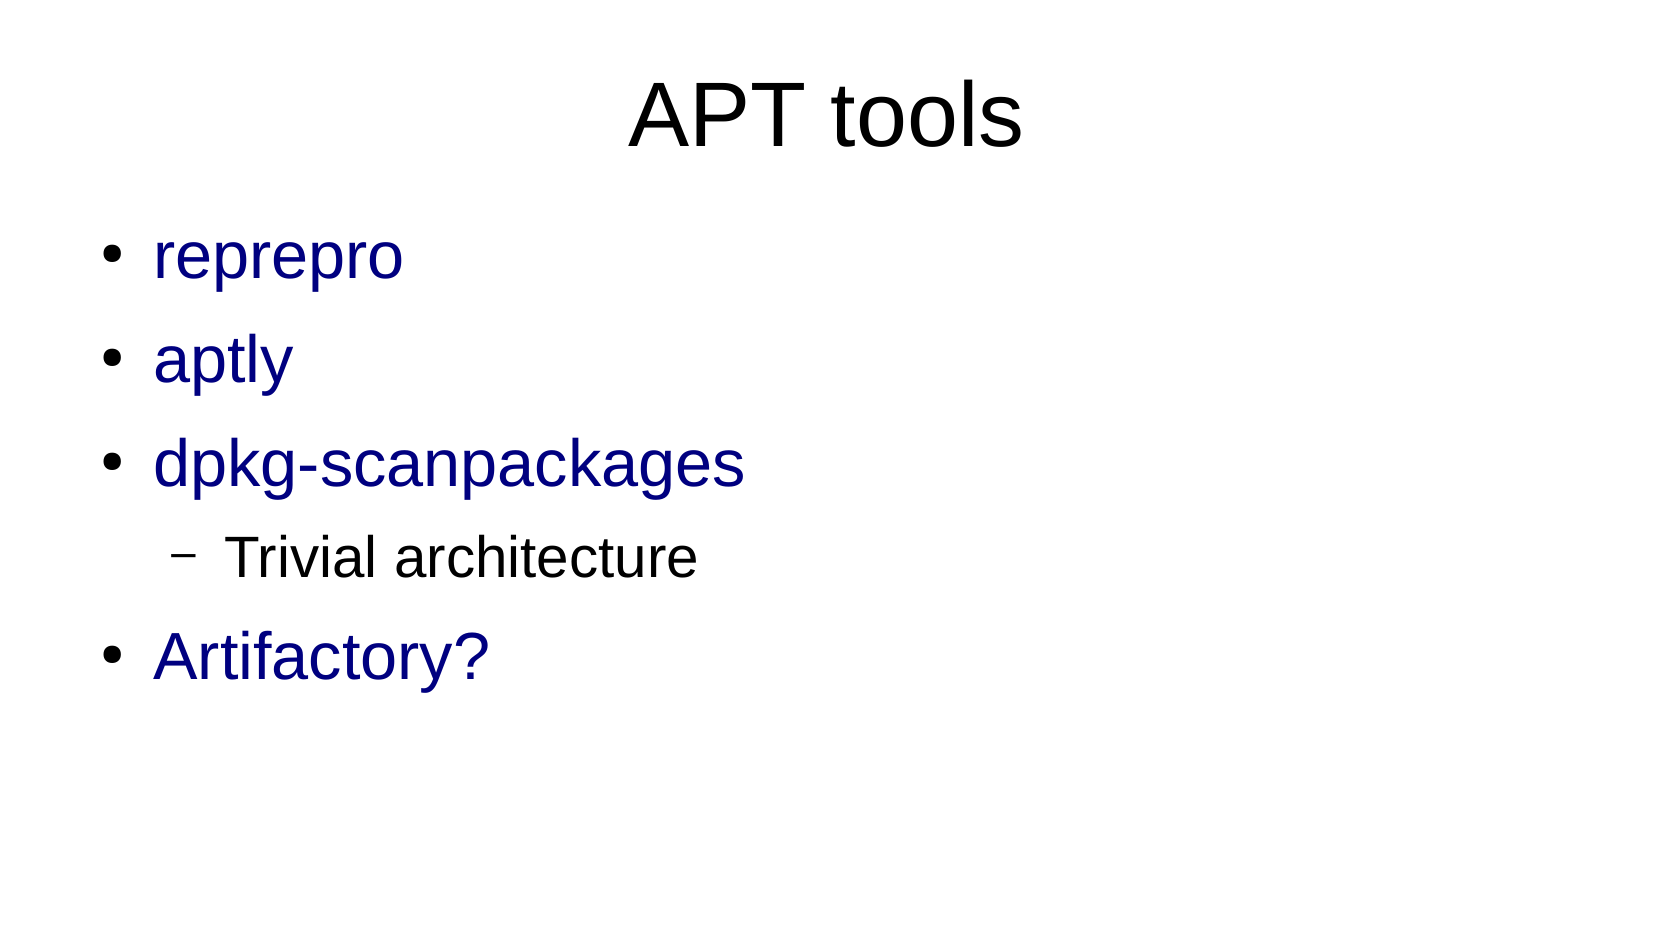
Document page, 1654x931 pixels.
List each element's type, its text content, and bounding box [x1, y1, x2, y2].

title APT tools [82, 37, 1571, 193]
list reprepro aptly dpkg-scanpackages Trivial architecture Artifactory? [82, 217, 1571, 758]
